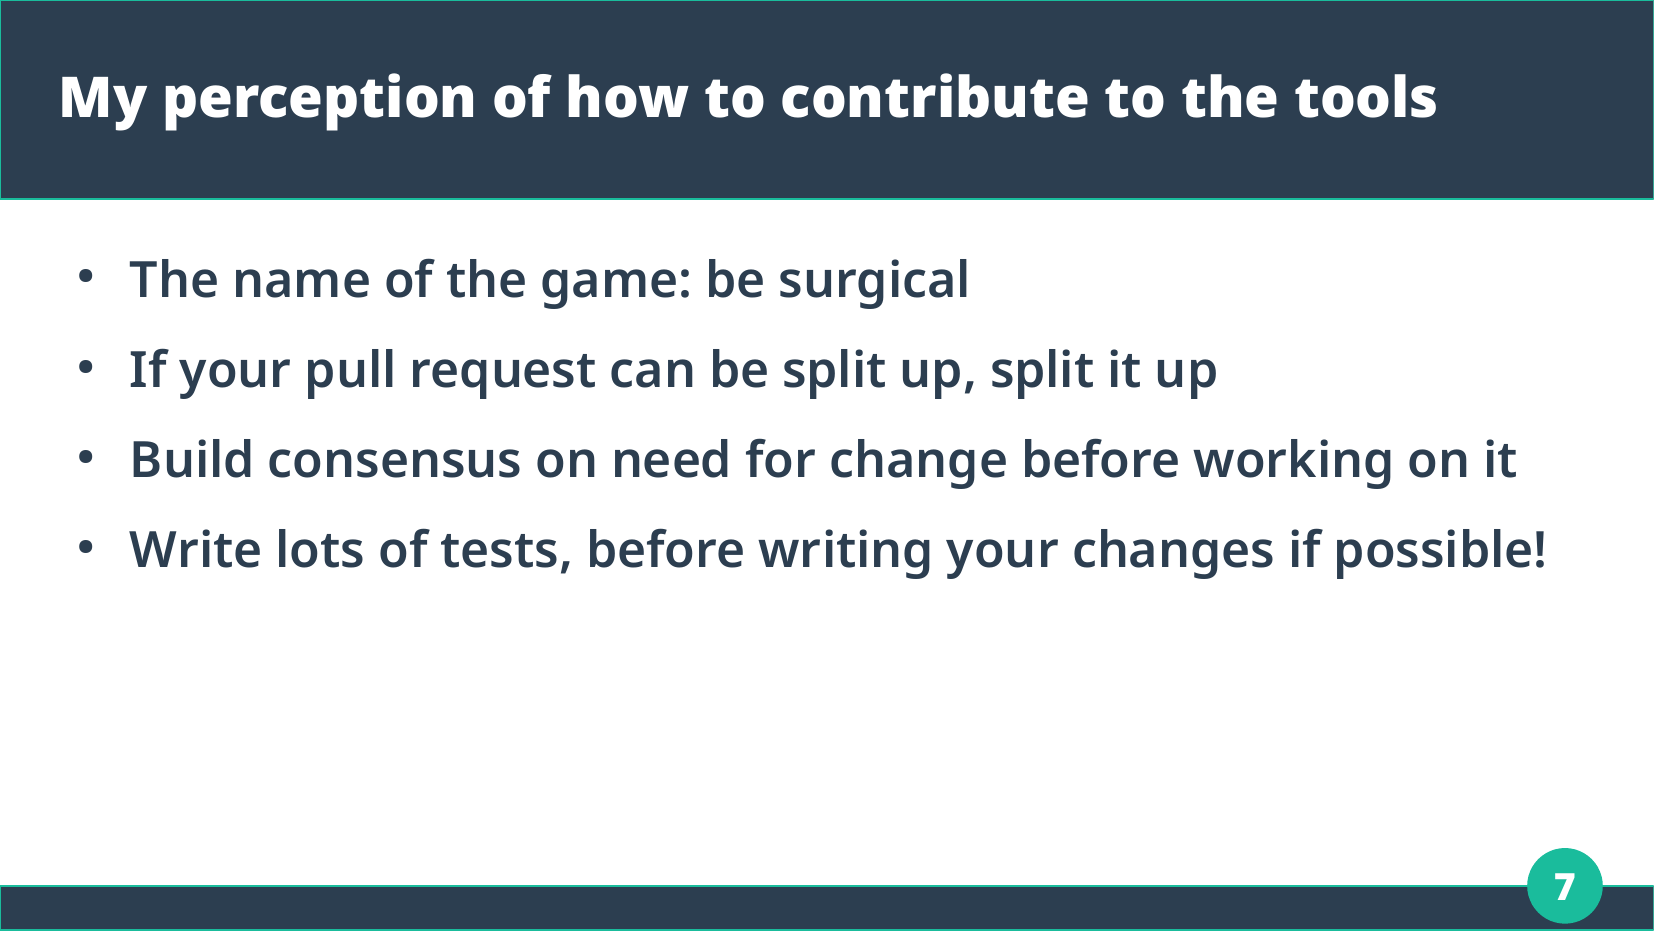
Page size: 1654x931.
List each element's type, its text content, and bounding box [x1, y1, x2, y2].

list The name of the game: be surgical If your pull request can be split up, split it up Build consensus on need for change before working on it Write lots of tests, before writing your changes if possible! [59, 243, 1595, 864]
title My perception of how to contribute to the tools [59, 37, 1595, 155]
